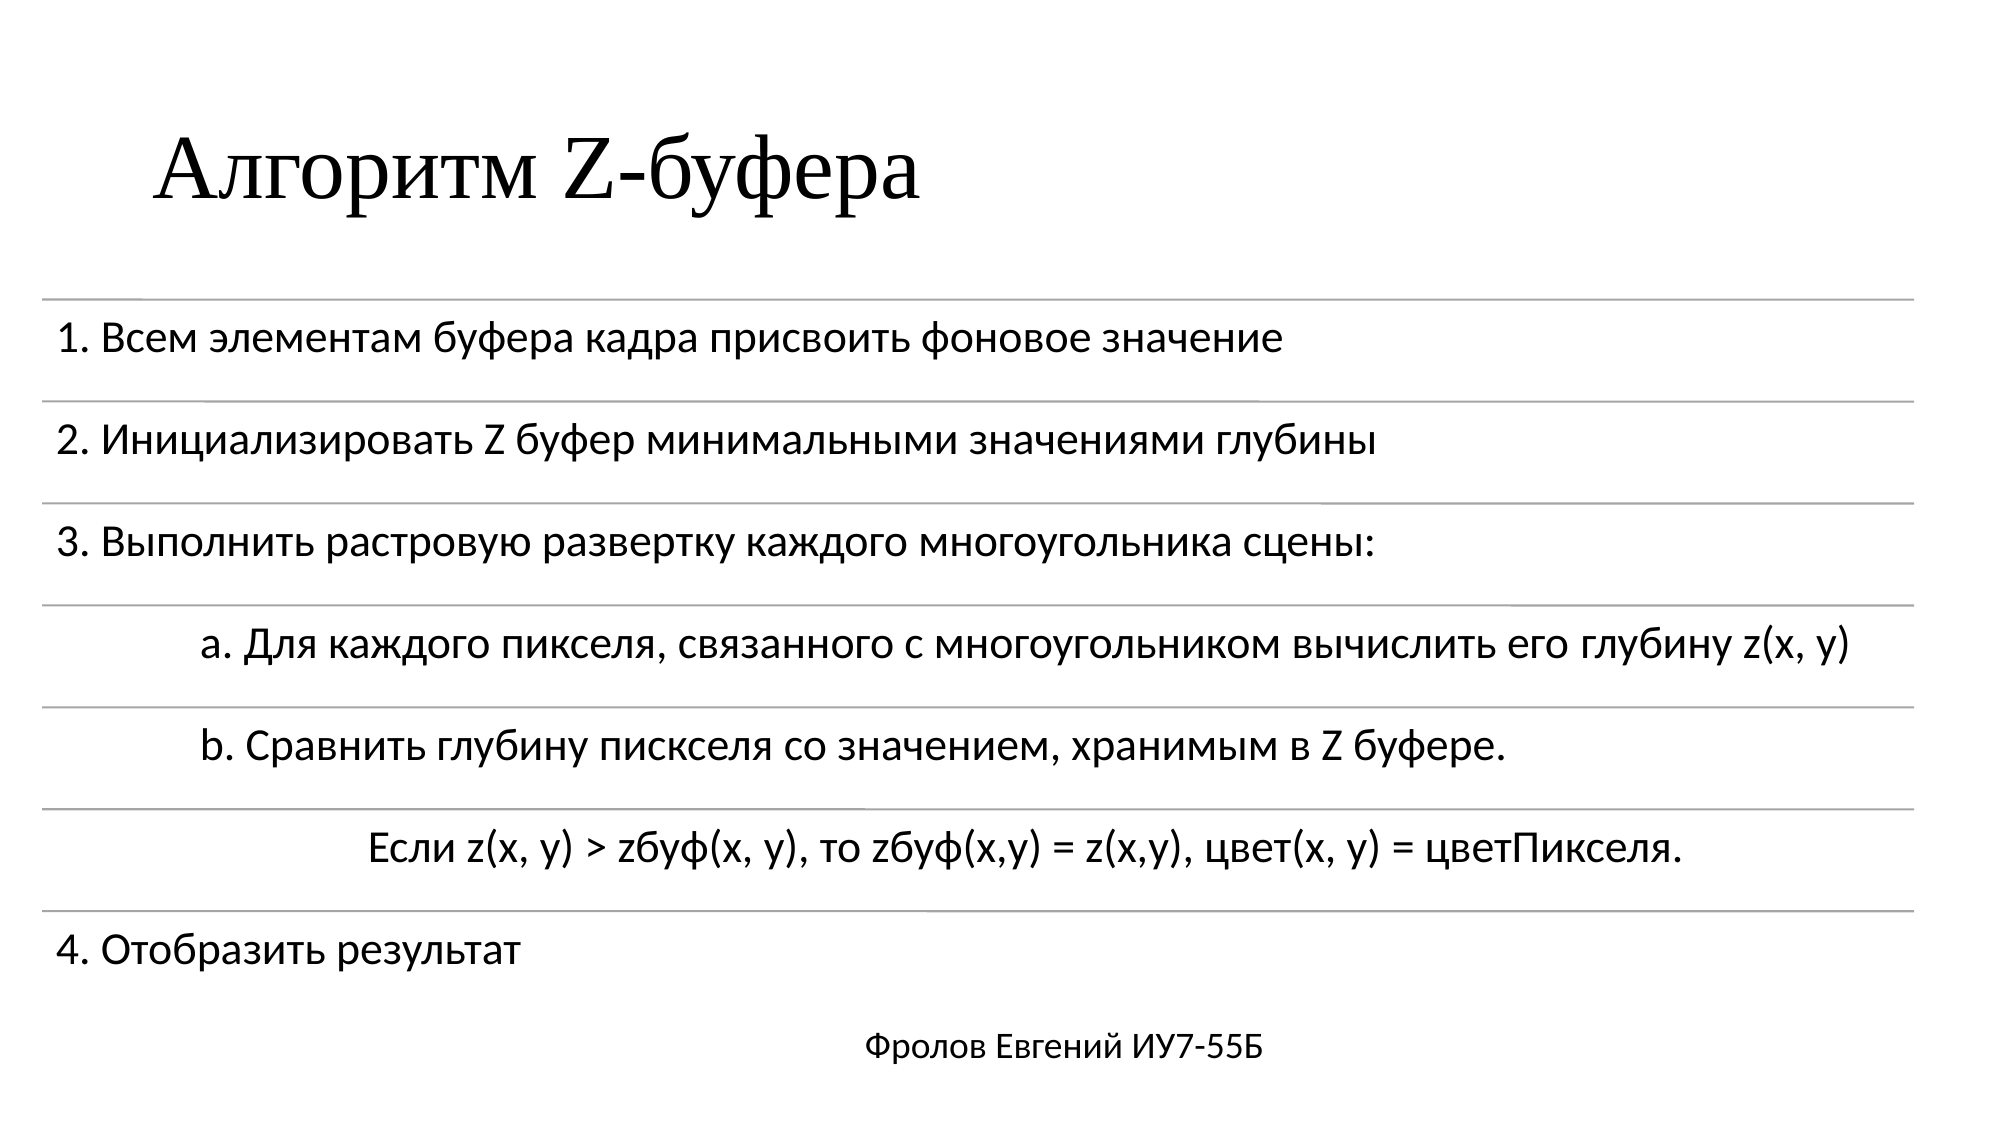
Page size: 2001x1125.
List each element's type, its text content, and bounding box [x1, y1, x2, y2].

text_box 1. Всем элементам буфера кадра присвоить фоновое значение [42, 299, 1915, 401]
text_box Фролов Евгений ИУ7-55Б [0, 1018, 2000, 1121]
text_box Если z(x, у) > zбуф(х, y), то zбуф(х,у) = z(x,у), цвет(х, у) = цветПикселя. [42, 809, 1915, 911]
text_box b. Сравнить глубину пискселя со значением, хранимым в Z буфере. [42, 707, 1915, 809]
text_box 4. Отобразить результат [42, 911, 1915, 1014]
text_box a. Для каждого пикселя, связанного с многоугольником вычислить его глубину z(x, у) [42, 605, 1915, 707]
text_box 2. Инициализировать Z буфер минимальными значениями глубины [42, 401, 1915, 503]
title Алгоритм Z-буфера [137, 59, 1863, 278]
text_box 3. Выполнить растровую развертку каждого многоугольника сцены: [42, 503, 1915, 605]
